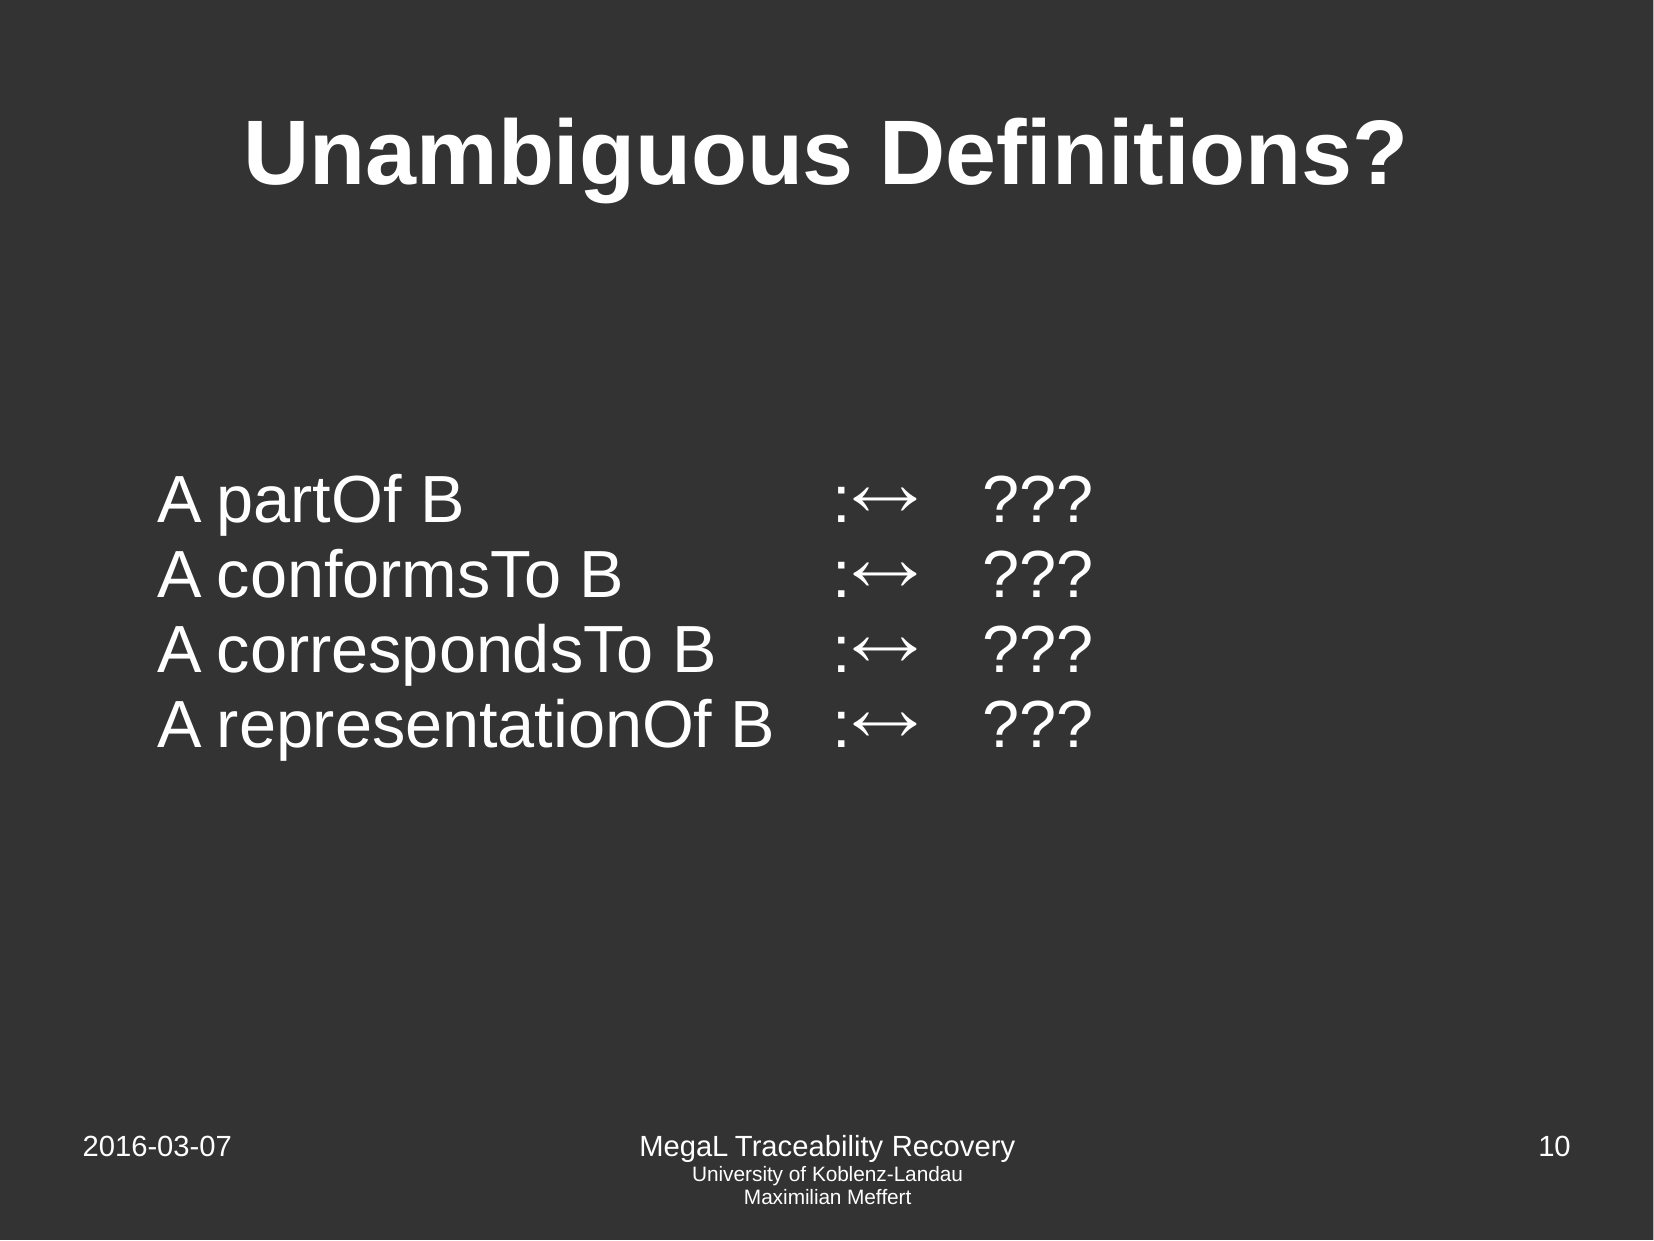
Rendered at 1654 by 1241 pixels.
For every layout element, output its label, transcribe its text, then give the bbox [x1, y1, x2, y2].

title Unambiguous Definitions? [82, 49, 1571, 257]
subtitle A partOf B :« ??? A conformsTo B :« ??? A correspondsTo B :« ??? A representationOf B :« ??? [82, 290, 1571, 1010]
